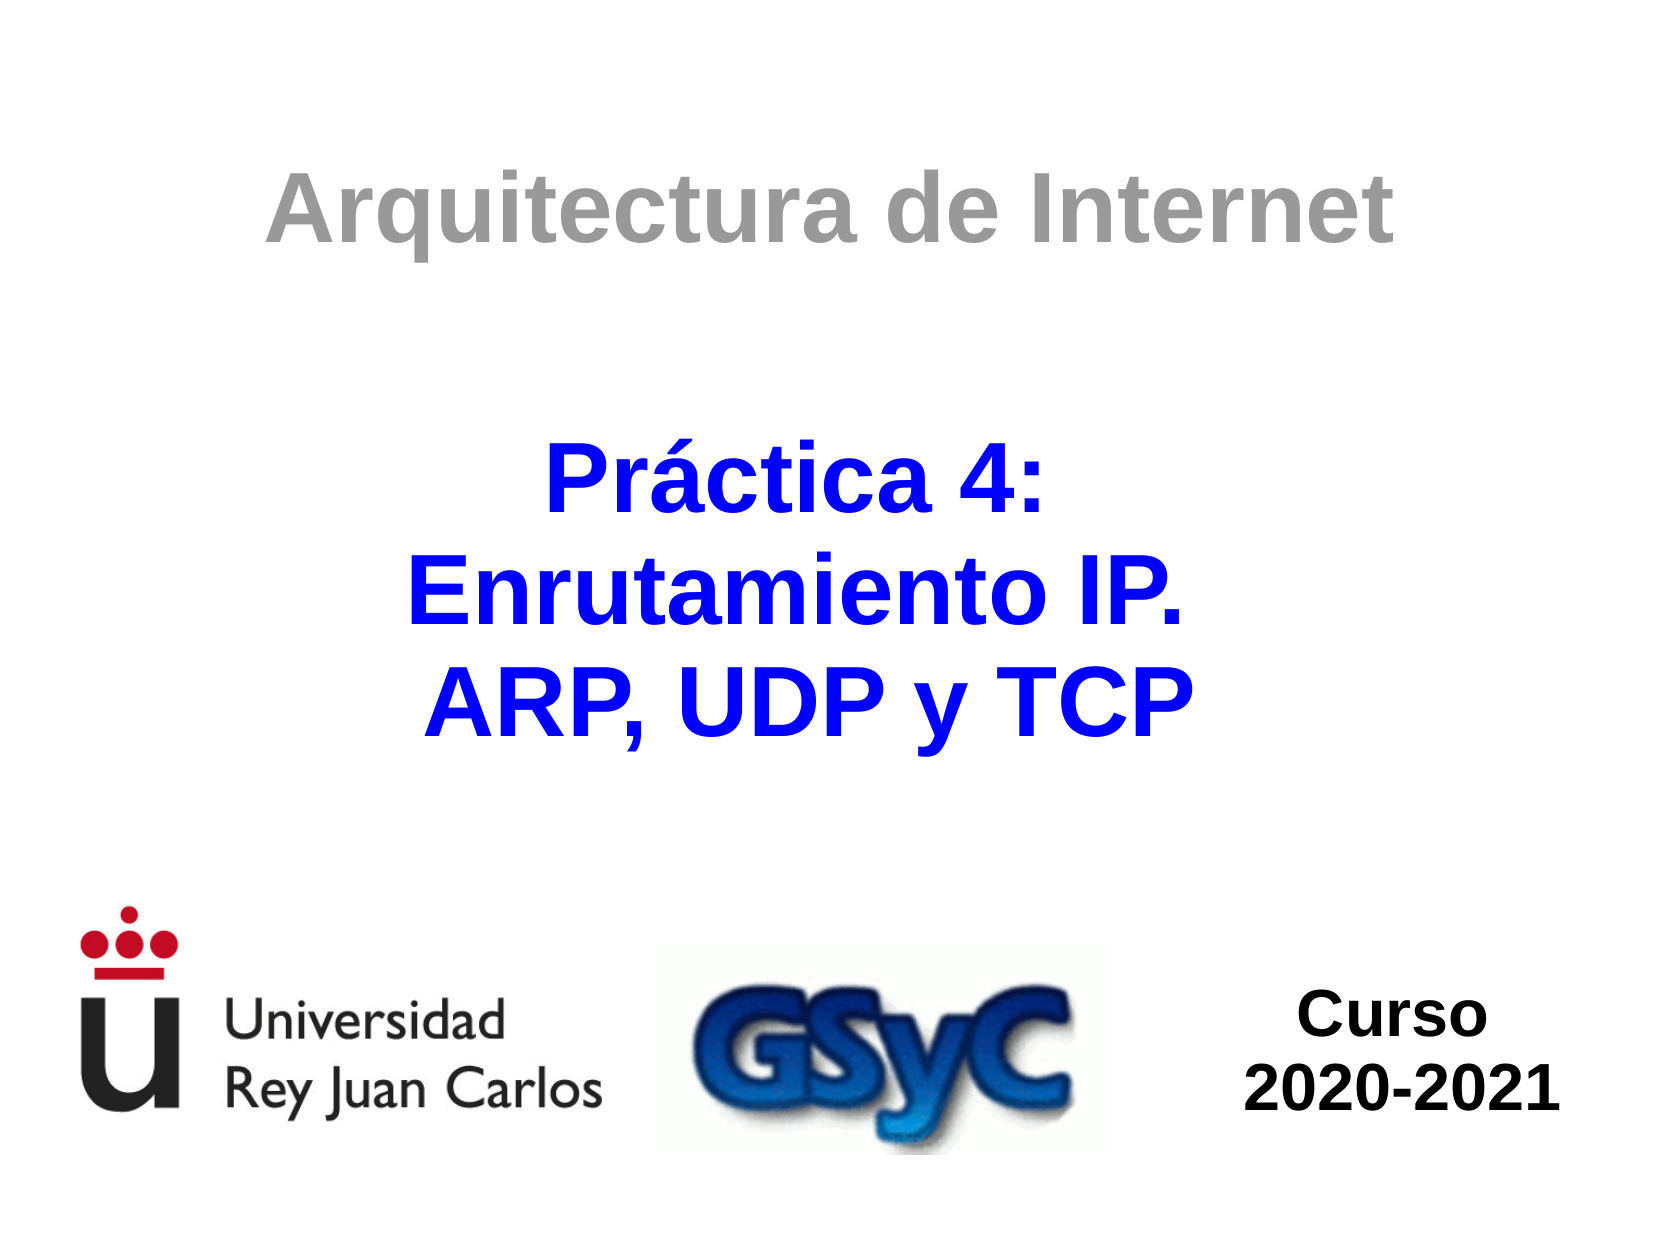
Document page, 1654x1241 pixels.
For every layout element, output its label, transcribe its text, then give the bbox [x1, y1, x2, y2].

picture [46, 884, 631, 1141]
title Práctica 4: Enrutamiento IP. ARP, UDP y TCP [135, 422, 1486, 758]
title Arquitectura de Internet [144, 39, 1516, 376]
title Curso 2020-2021 [1200, 975, 1606, 1126]
picture [653, 944, 1111, 1156]
